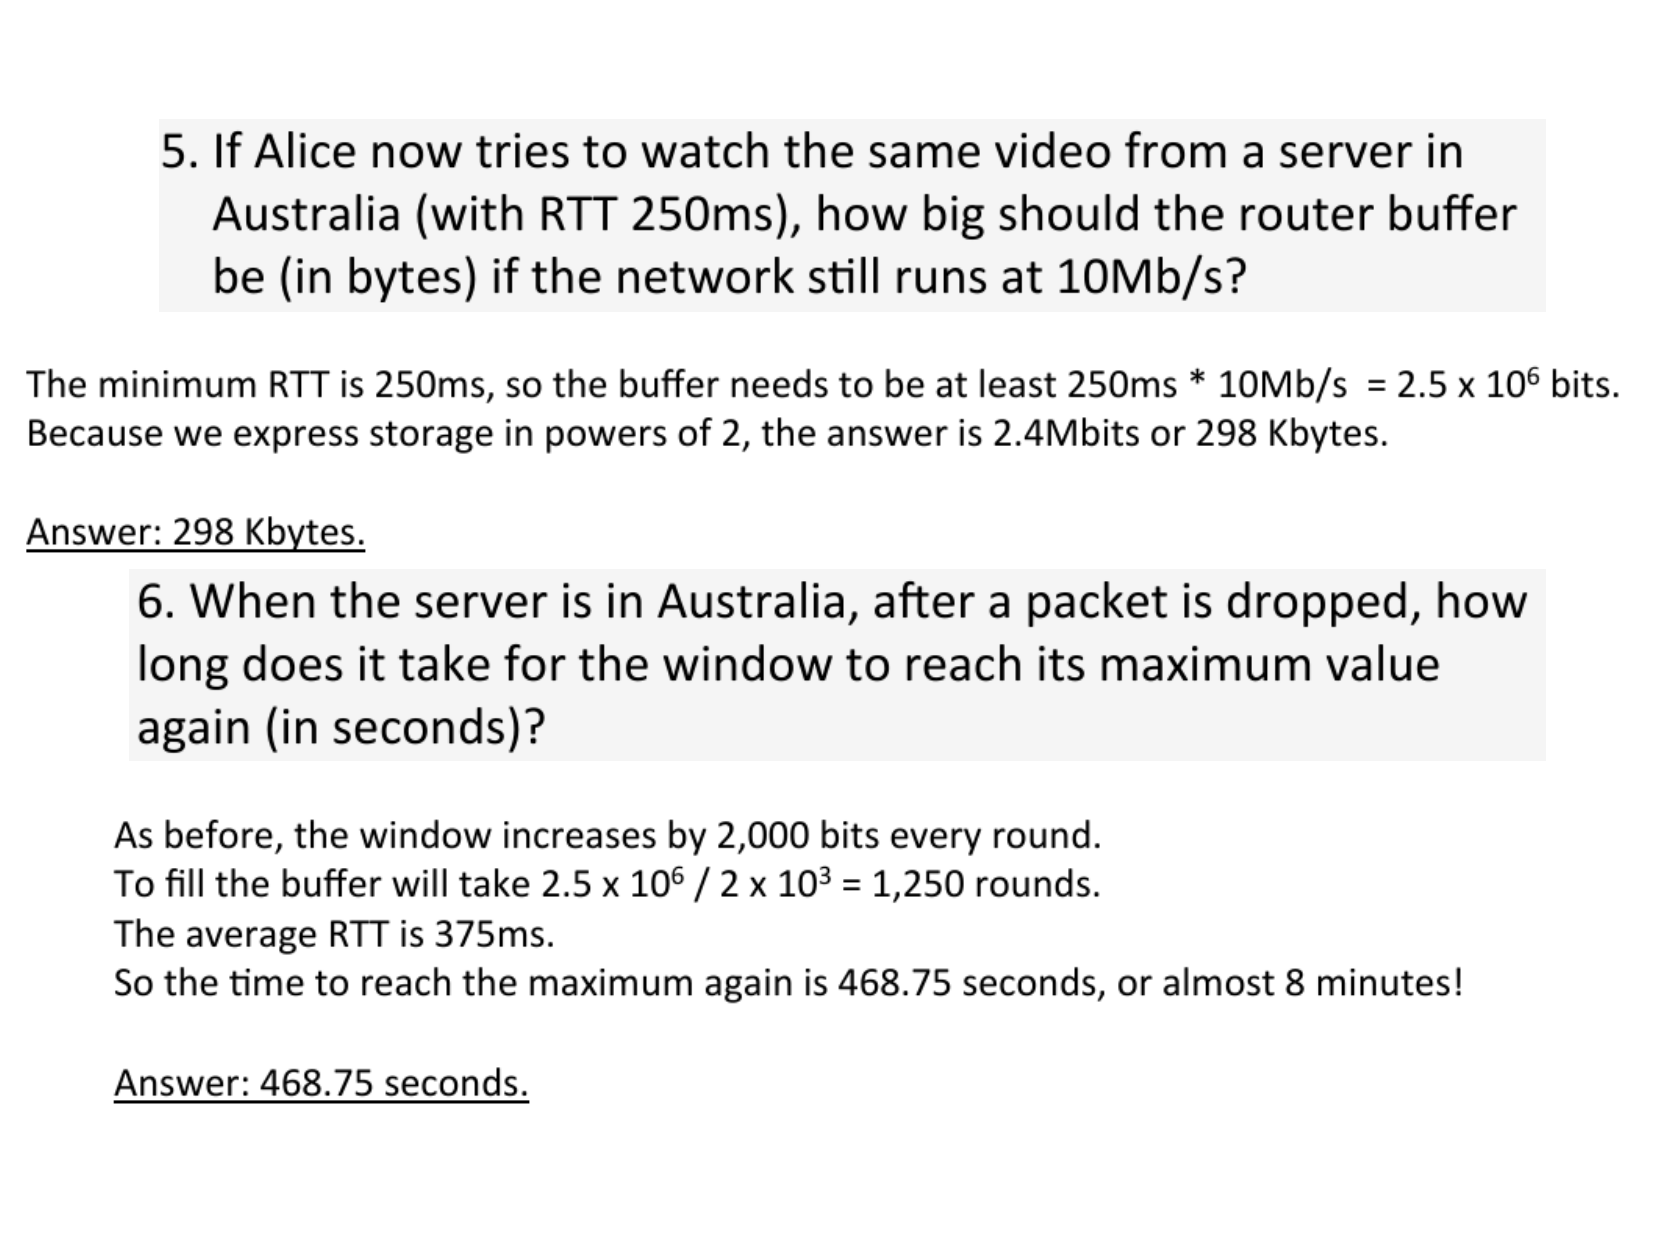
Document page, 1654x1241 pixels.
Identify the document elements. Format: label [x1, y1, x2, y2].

picture [0, 344, 1636, 761]
picture [159, 119, 1546, 313]
picture [75, 809, 1506, 1121]
